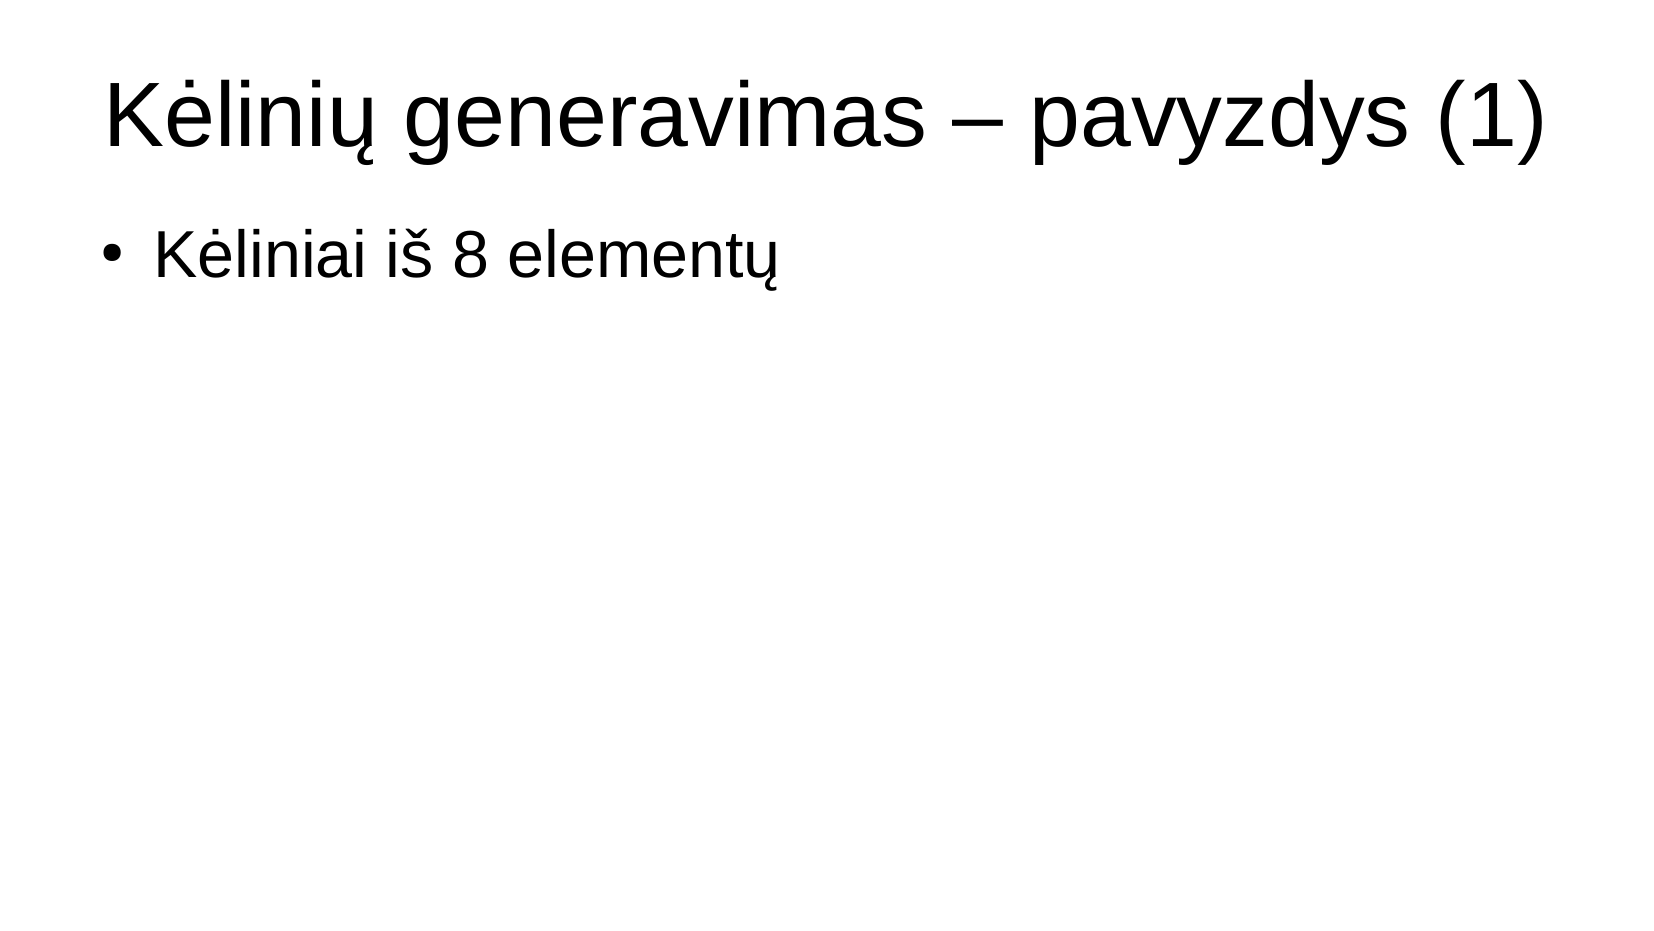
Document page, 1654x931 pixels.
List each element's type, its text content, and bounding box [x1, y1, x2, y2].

list Kėliniai iš 8 elementų [82, 217, 1571, 757]
title Kėlinių generavimas – pavyzdys (1) [82, 36, 1571, 193]
